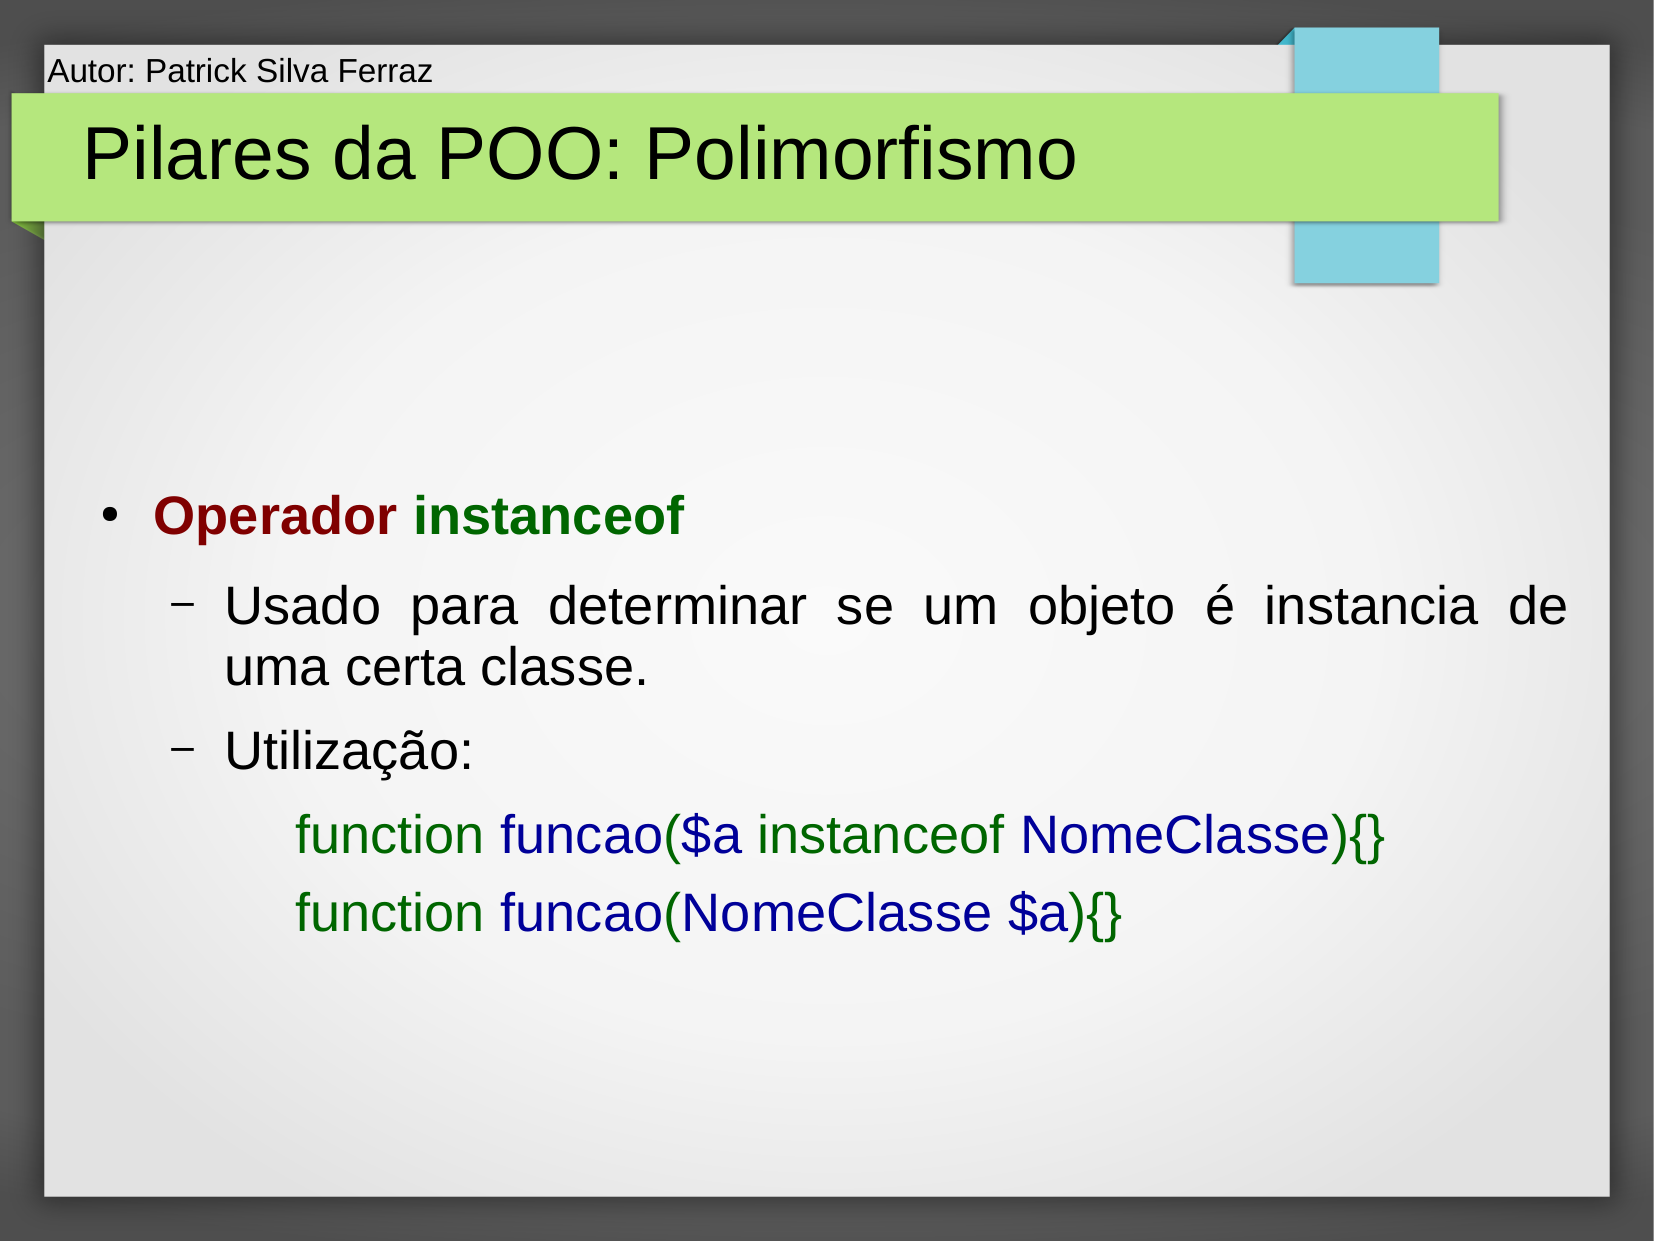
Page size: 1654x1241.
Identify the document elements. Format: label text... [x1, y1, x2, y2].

list Operador instanceof Usado para determinar se um objeto é instancia de uma certa classe. Utilização: function funcao($a instanceof NomeClasse){} function funcao(NomeClasse $a){} [82, 295, 1571, 1134]
text_box Autor: Patrick Silva Ferraz [47, 47, 876, 95]
picture [0, 0, 1654, 1241]
title Pilares da POO: Polimorfismo [82, 69, 1465, 238]
